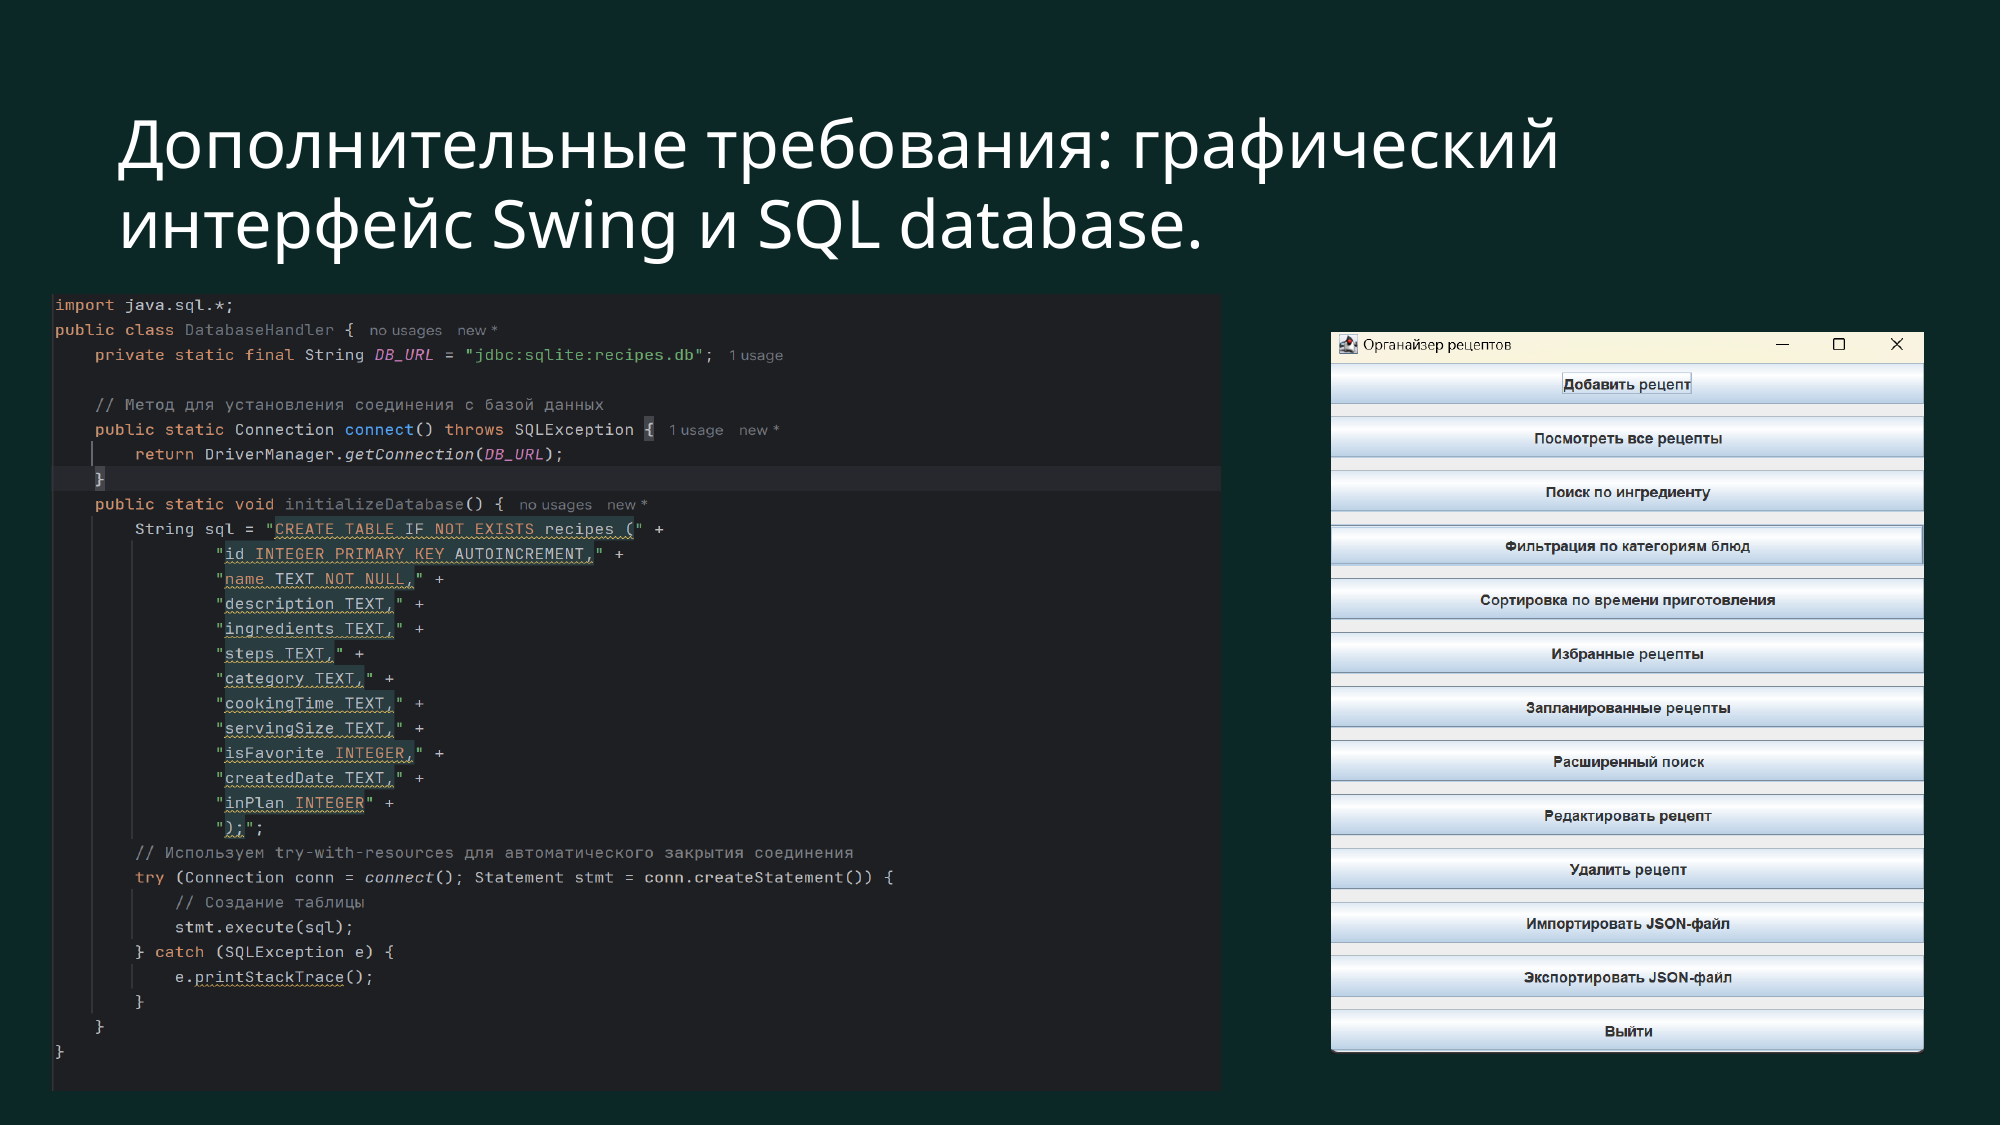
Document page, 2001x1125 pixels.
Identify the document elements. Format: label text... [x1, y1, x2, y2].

picture [1331, 333, 1924, 1054]
picture [51, 294, 1221, 1091]
title Дополнительные требования: графический интерфейс Swing и SQL database. [118, 101, 1879, 344]
